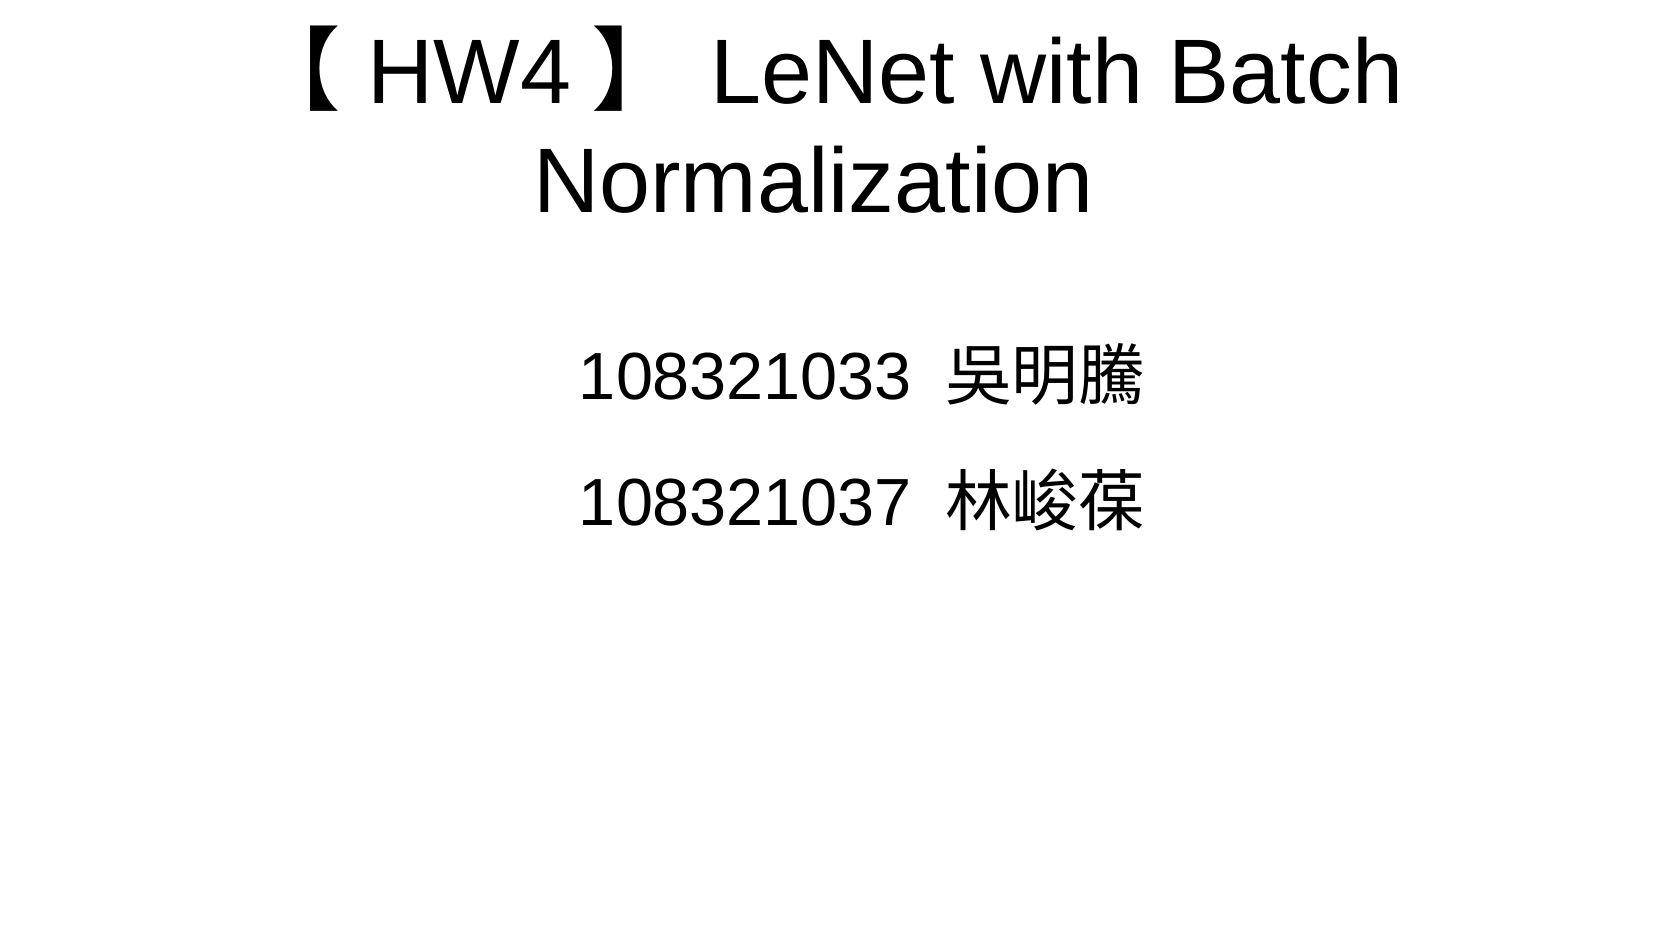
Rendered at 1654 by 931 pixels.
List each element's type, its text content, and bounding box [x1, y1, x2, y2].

list 108321033 吳明騰 108321037 林峻葆 [82, 217, 1571, 758]
title 【HW4】LeNet with Batch Normalization [82, 0, 1571, 217]
